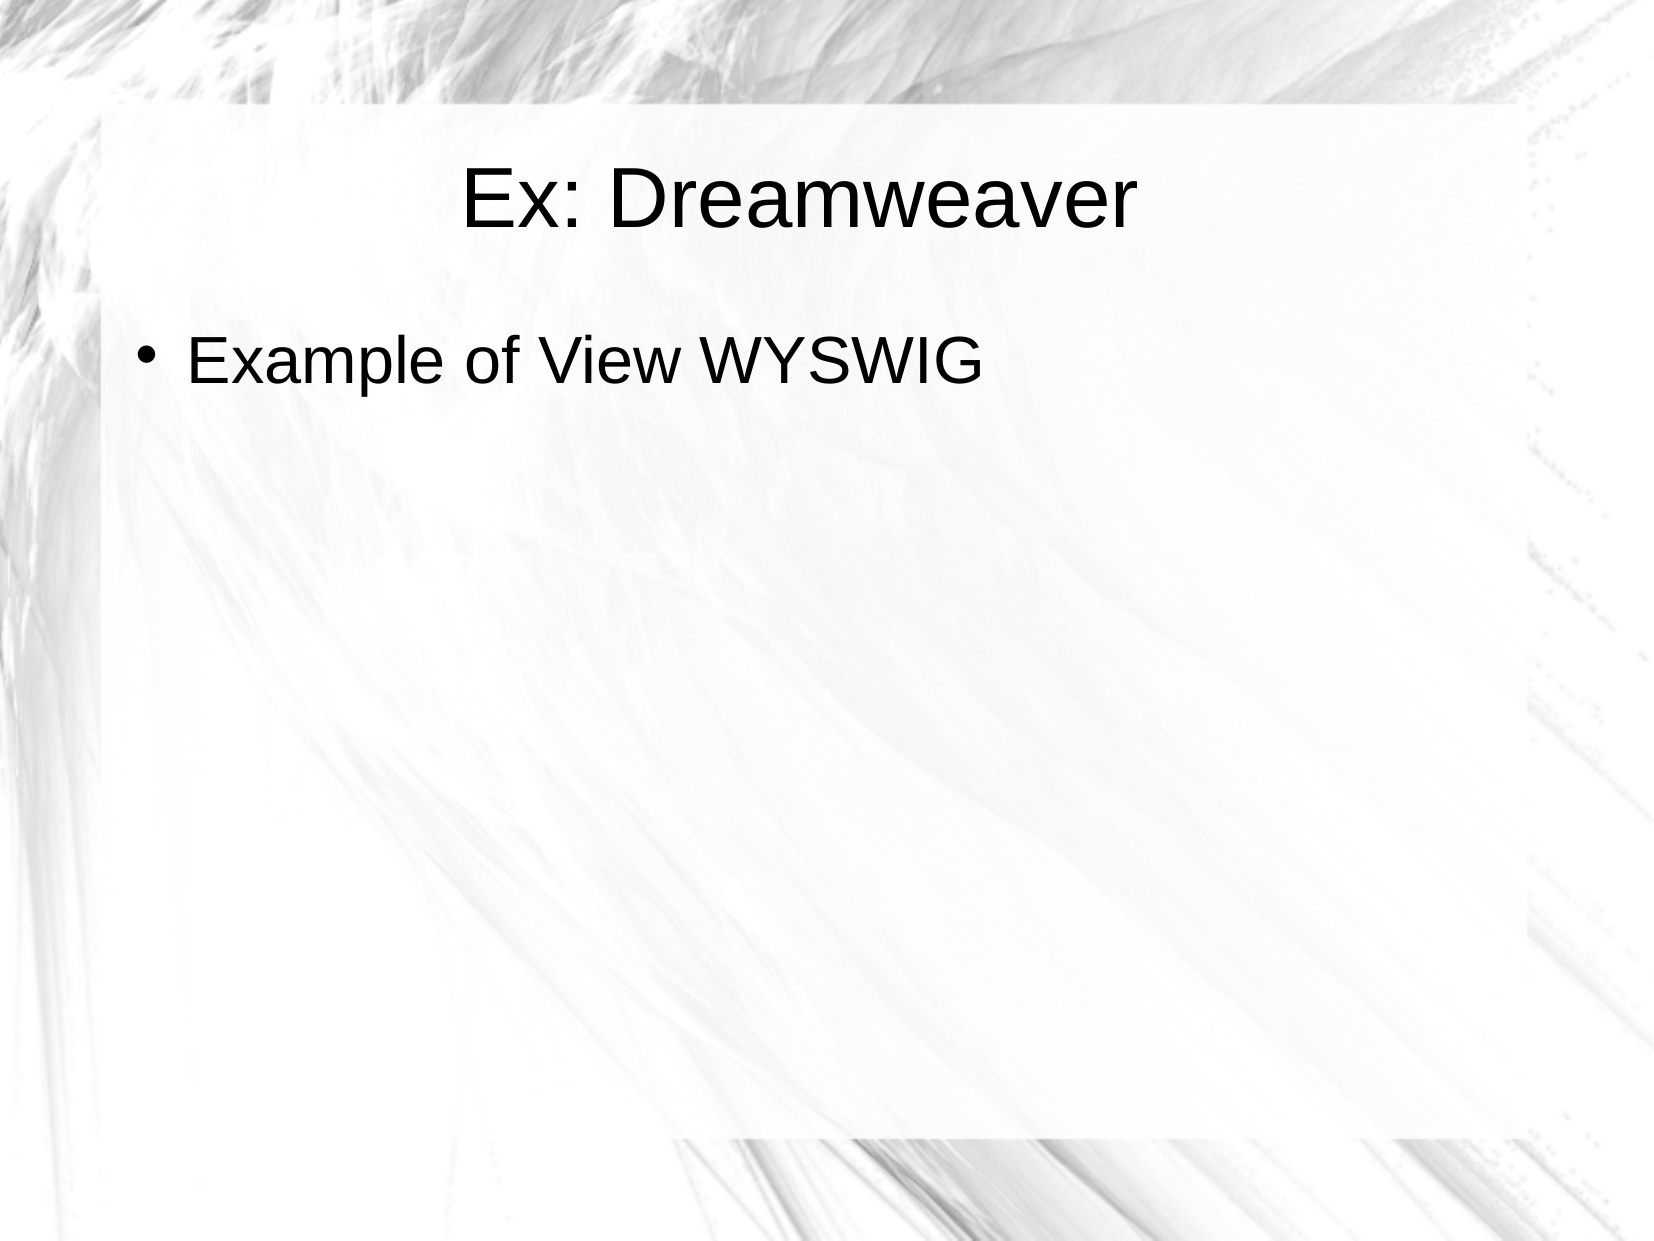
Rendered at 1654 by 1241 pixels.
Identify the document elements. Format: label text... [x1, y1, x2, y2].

picture [0, 0, 1654, 1241]
list Example of View WYSWIG [118, 319, 1571, 946]
title Ex: Dreamweaver [118, 112, 1506, 281]
